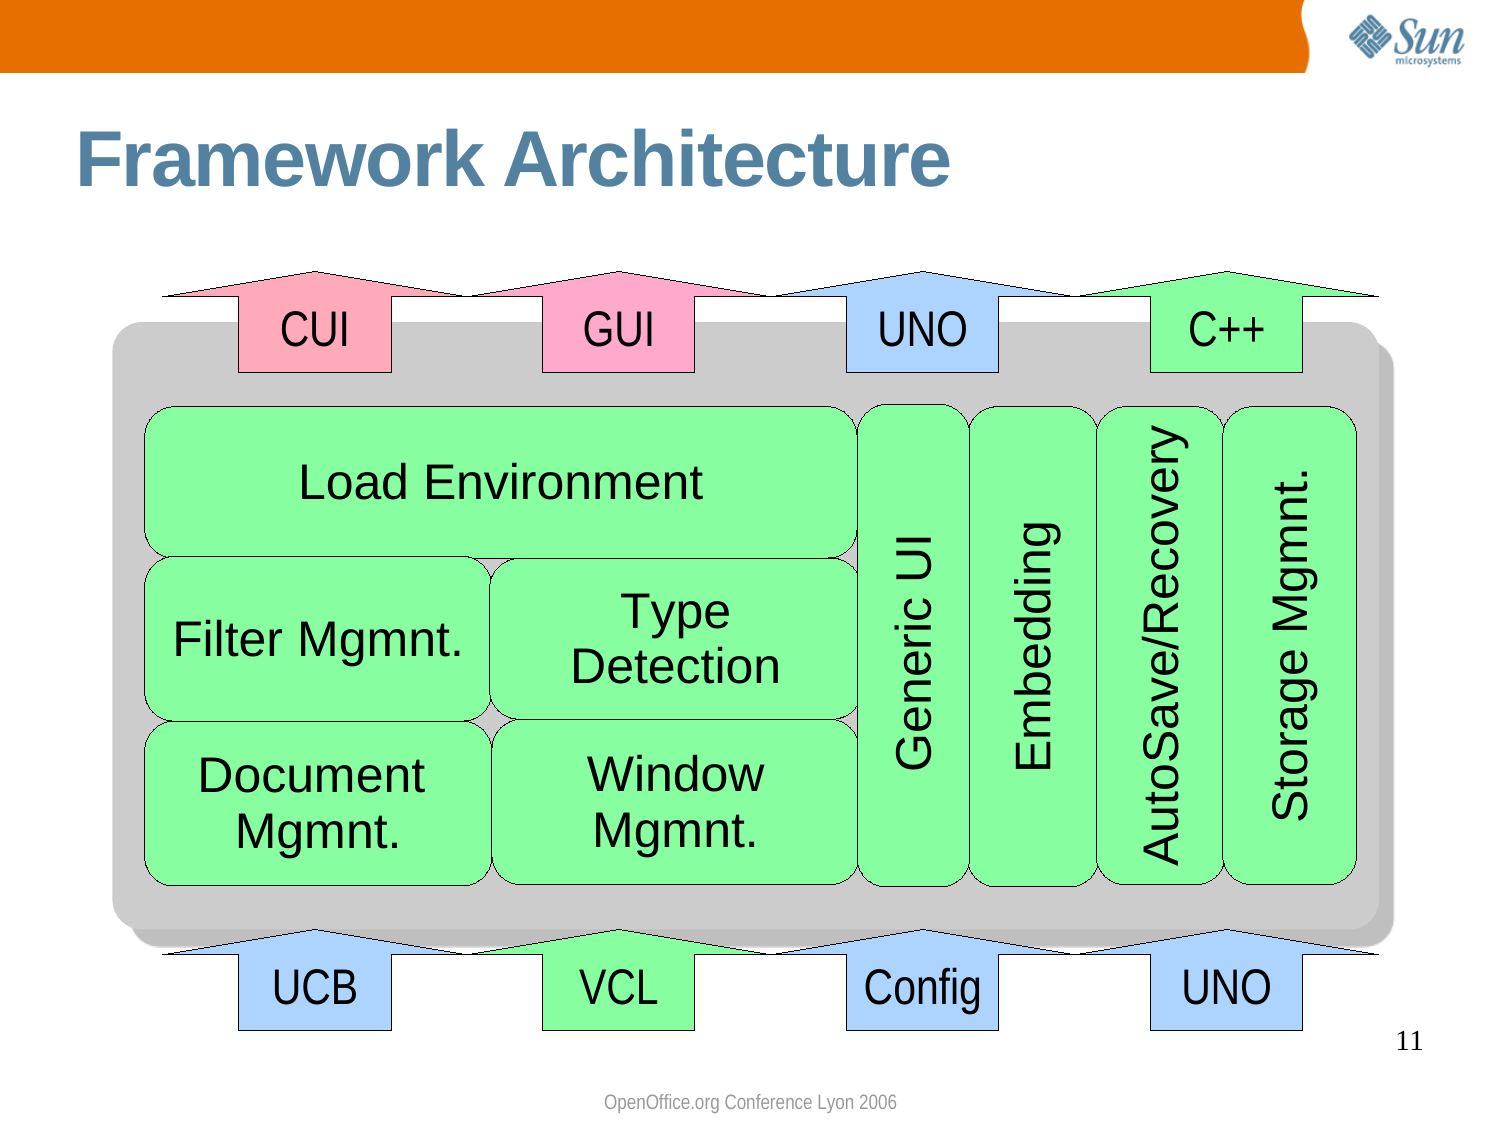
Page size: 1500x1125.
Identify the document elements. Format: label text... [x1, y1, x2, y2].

text_box UNO [1075, 929, 1379, 1031]
text_box UNO [770, 271, 1075, 373]
text_box Load Environment [144, 406, 857, 559]
text_box Type Detection [489, 558, 857, 719]
text_box Window Mgmnt. [491, 719, 858, 885]
text_box Document Mgmnt. [144, 721, 492, 886]
text_box C++ [1075, 271, 1379, 373]
text_box GUI [466, 271, 770, 373]
text_box Embedding [969, 406, 1098, 887]
text_box UCB [162, 929, 468, 1031]
text_box Generic UI [857, 404, 970, 887]
picture [0, 0, 1500, 73]
text_box VCL [468, 929, 771, 1031]
title Framework Architecture [75, 123, 1437, 227]
text_box Config [771, 929, 1075, 1031]
text_box Filter Mgmnt. [144, 556, 491, 721]
text_box [112, 322, 1379, 930]
text_box CUI [162, 271, 466, 373]
text_box AutoSave/Recovery [1096, 406, 1224, 885]
text_box Storage Mgmnt. [1222, 406, 1357, 885]
